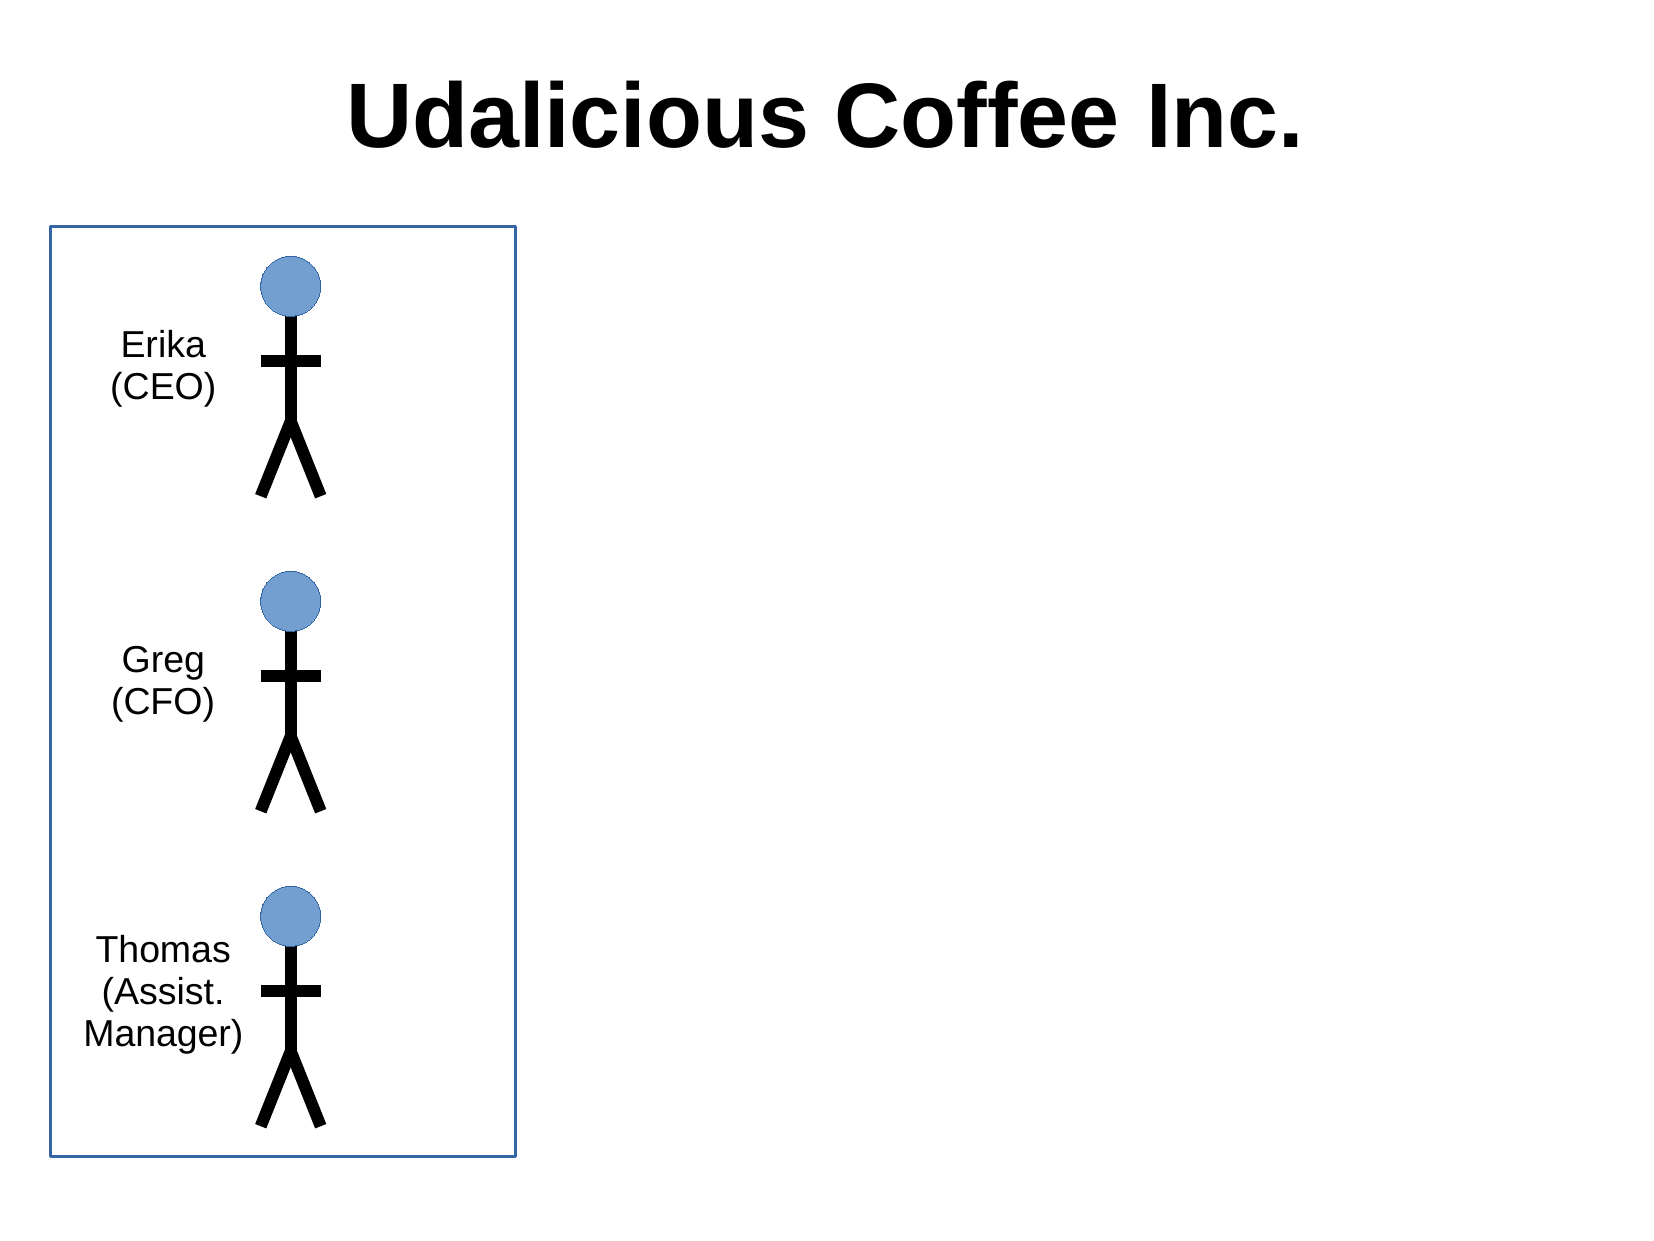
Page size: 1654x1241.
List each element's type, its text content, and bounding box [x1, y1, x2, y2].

text_box [260, 571, 321, 632]
text_box Udalicious Coffee Inc. [45, 20, 1606, 211]
text_box [260, 886, 321, 947]
text_box Thomas (Assist. Manager) [65, 920, 261, 1062]
text_box [260, 256, 321, 317]
text_box Greg (CFO) [80, 631, 246, 731]
text_box Erika (CEO) [80, 316, 246, 416]
